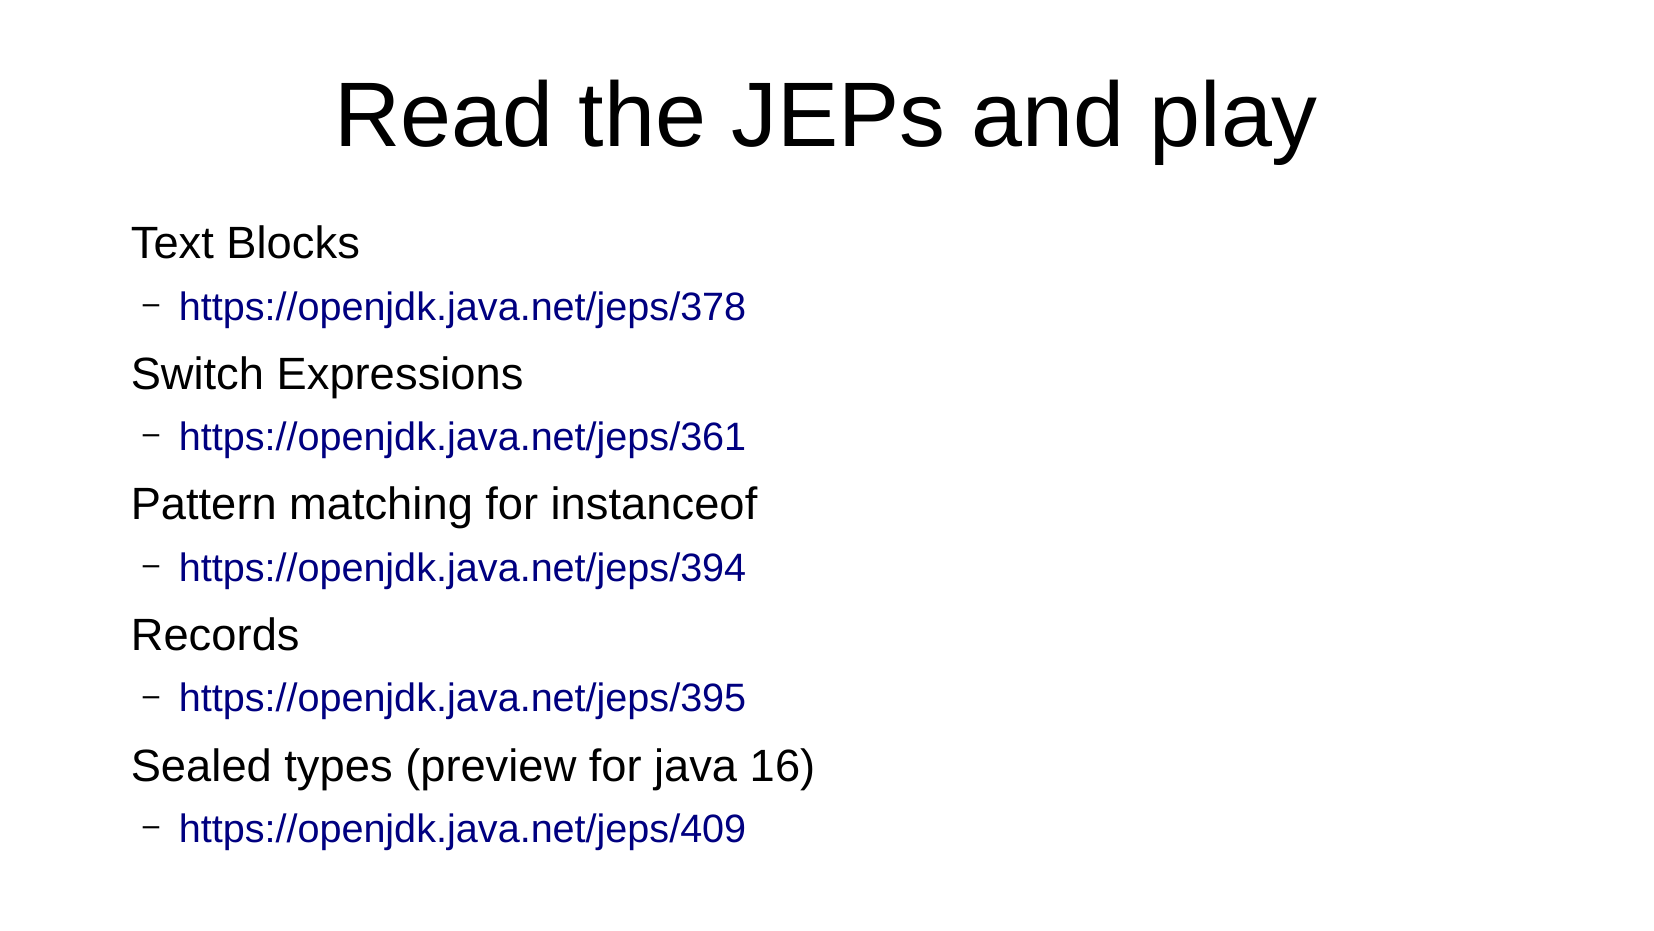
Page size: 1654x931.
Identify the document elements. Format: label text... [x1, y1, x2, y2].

list Text Blocks https://openjdk.java.net/jeps/378 Switch Expressions https://openjdk.java.net/jeps/361 Pattern matching for instanceof https://openjdk.java.net/jeps/394 Records https://openjdk.java.net/jeps/395 Sealed types (preview for java 16) https://openjdk.java.net/jeps/409 [82, 217, 1571, 863]
title Read the JEPs and play [82, 37, 1571, 193]
